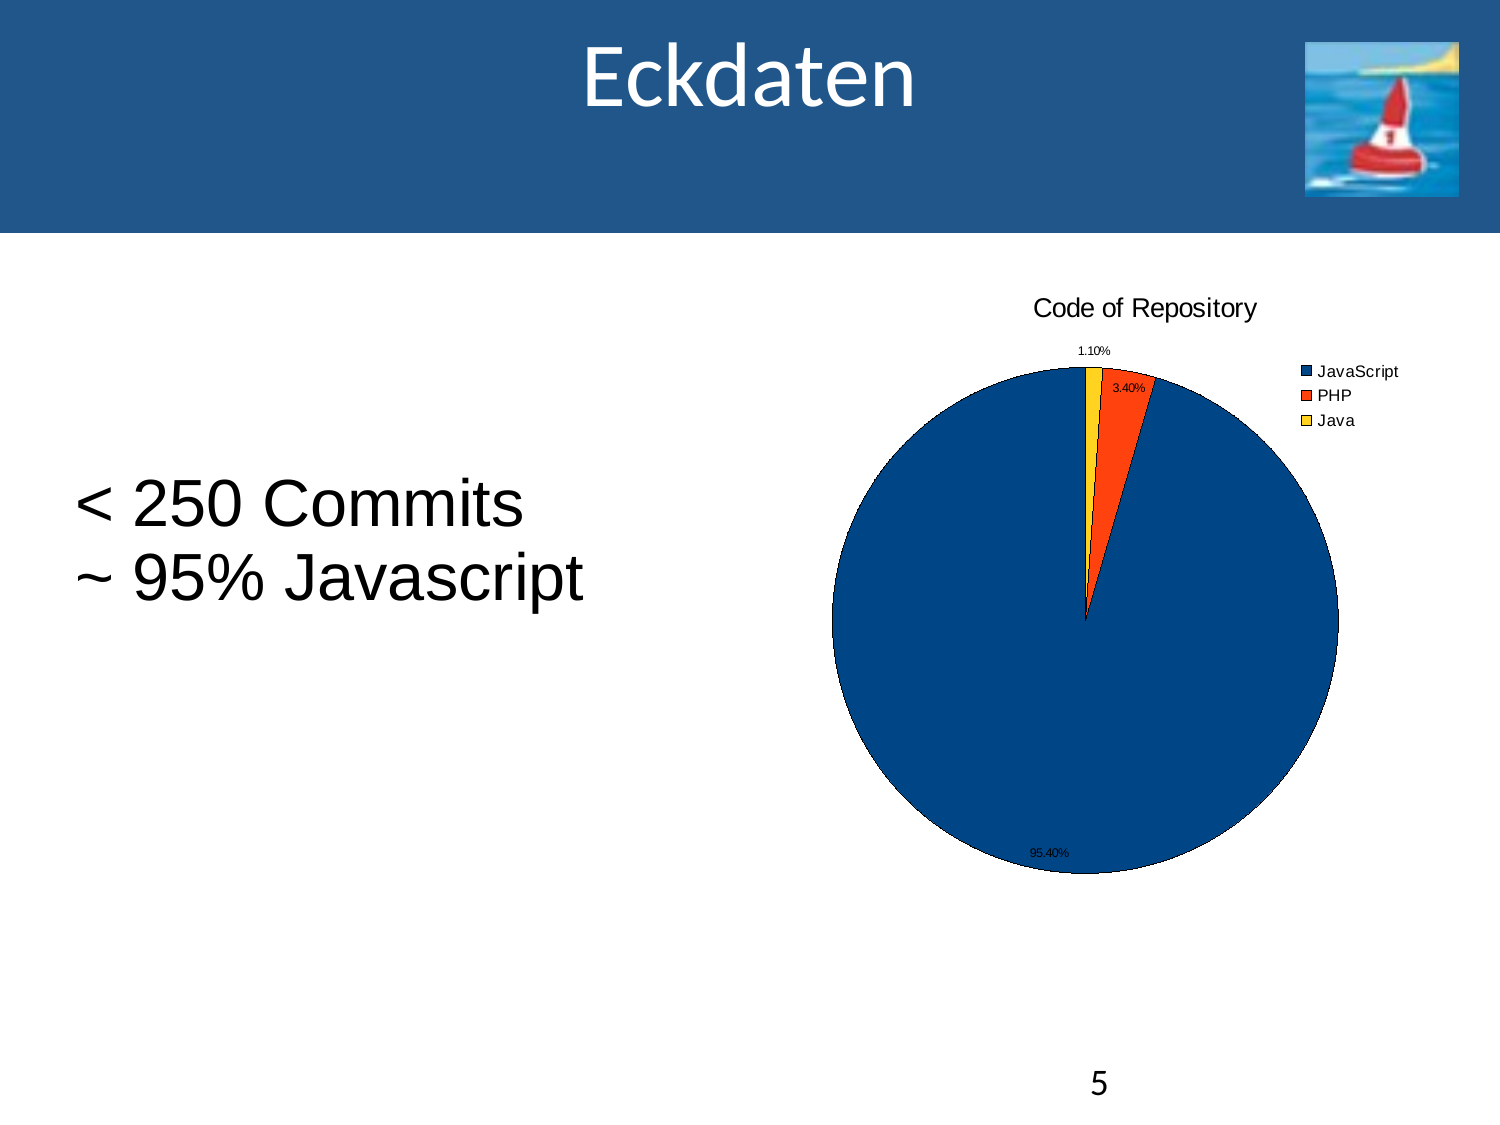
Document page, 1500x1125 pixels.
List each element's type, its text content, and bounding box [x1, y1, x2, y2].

list [67, 261, 1418, 1004]
title Eckdaten [0, 0, 1500, 233]
picture [1305, 42, 1459, 197]
slide_number <Nummer> [1074, 1042, 1425, 1103]
text_box < 250 Commits ~ 95% Javascript [75, 265, 1426, 1040]
chart [791, 265, 1500, 886]
